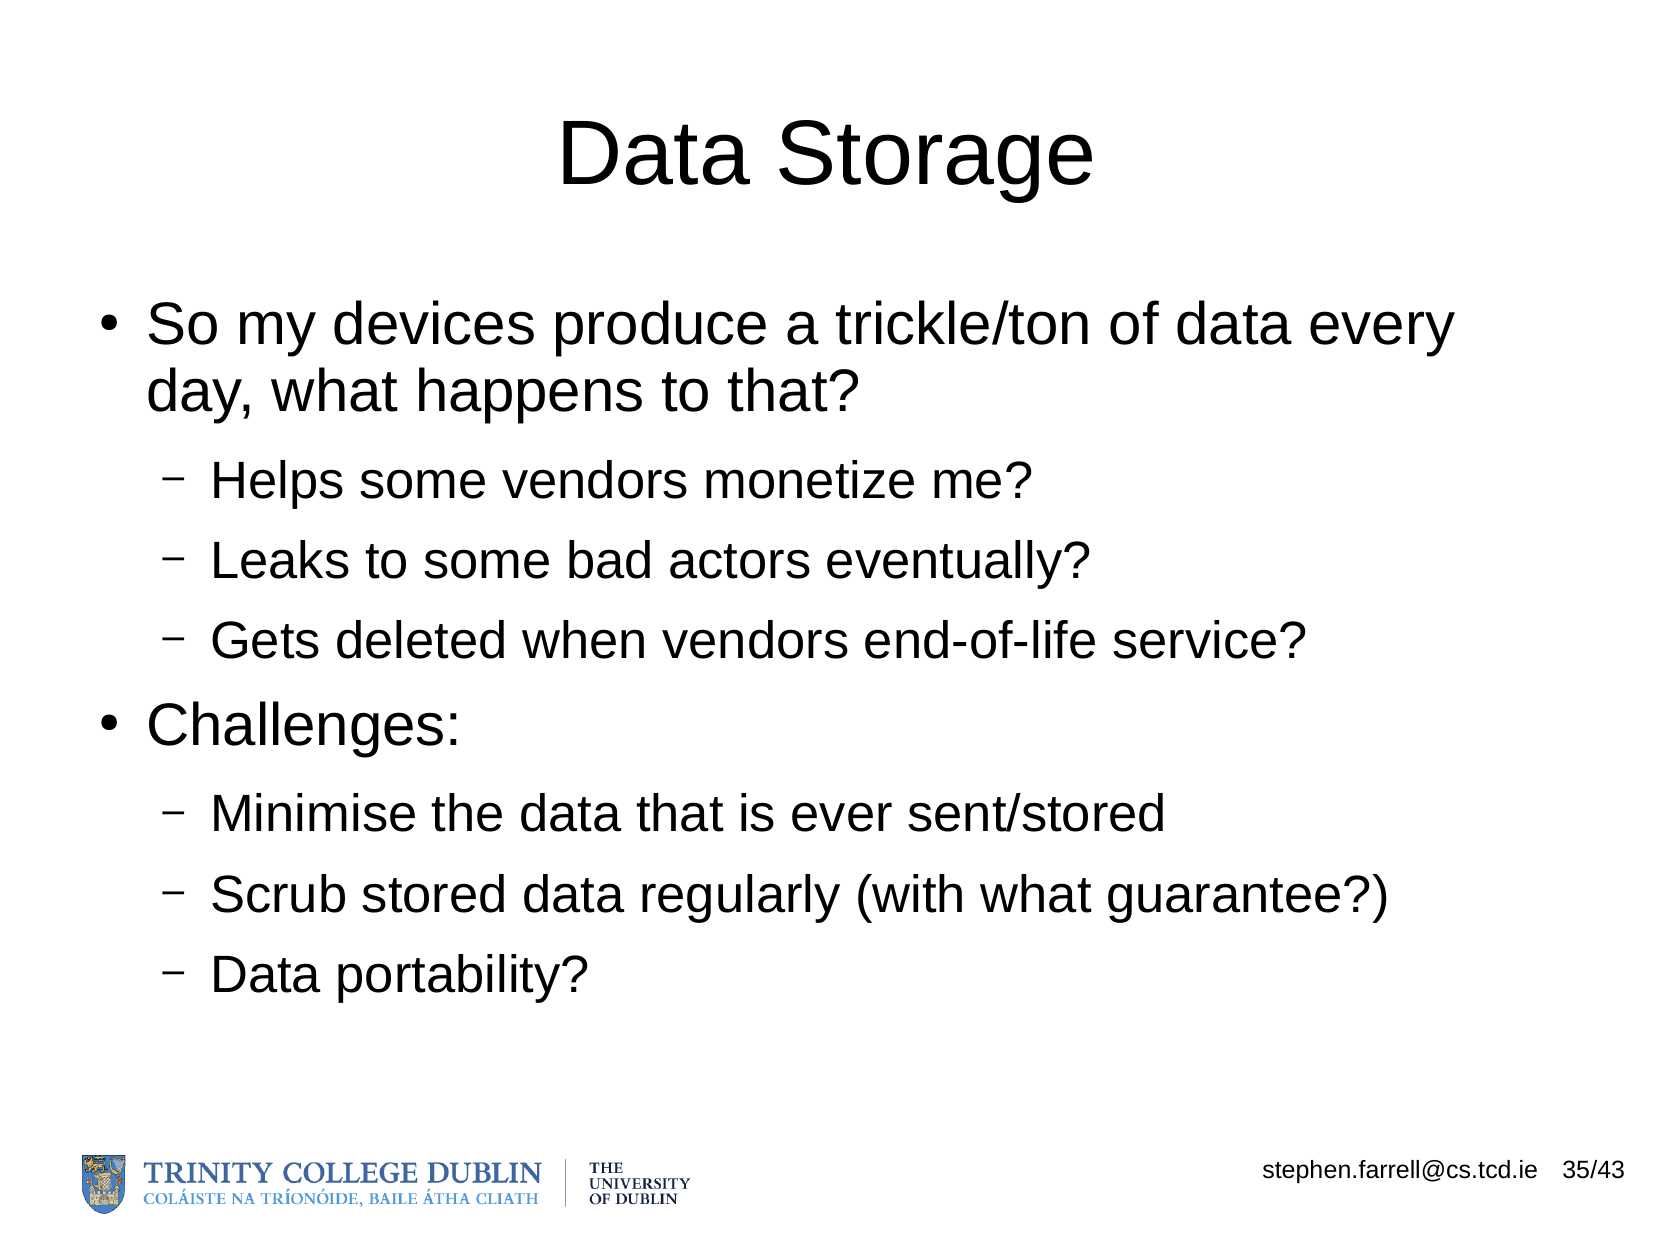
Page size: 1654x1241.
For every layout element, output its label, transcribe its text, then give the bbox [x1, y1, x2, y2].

picture [82, 1155, 694, 1214]
title Data Storage [82, 49, 1571, 257]
list So my devices produce a trickle/ton of data every day, what happens to that? Helps some vendors monetize me? Leaks to some bad actors eventually? Gets deleted when vendors end-of-life service? Challenges: Minimise the data that is ever sent/stored Scrub stored data regularly (with what guarantee?) Data portability? [82, 290, 1571, 1010]
